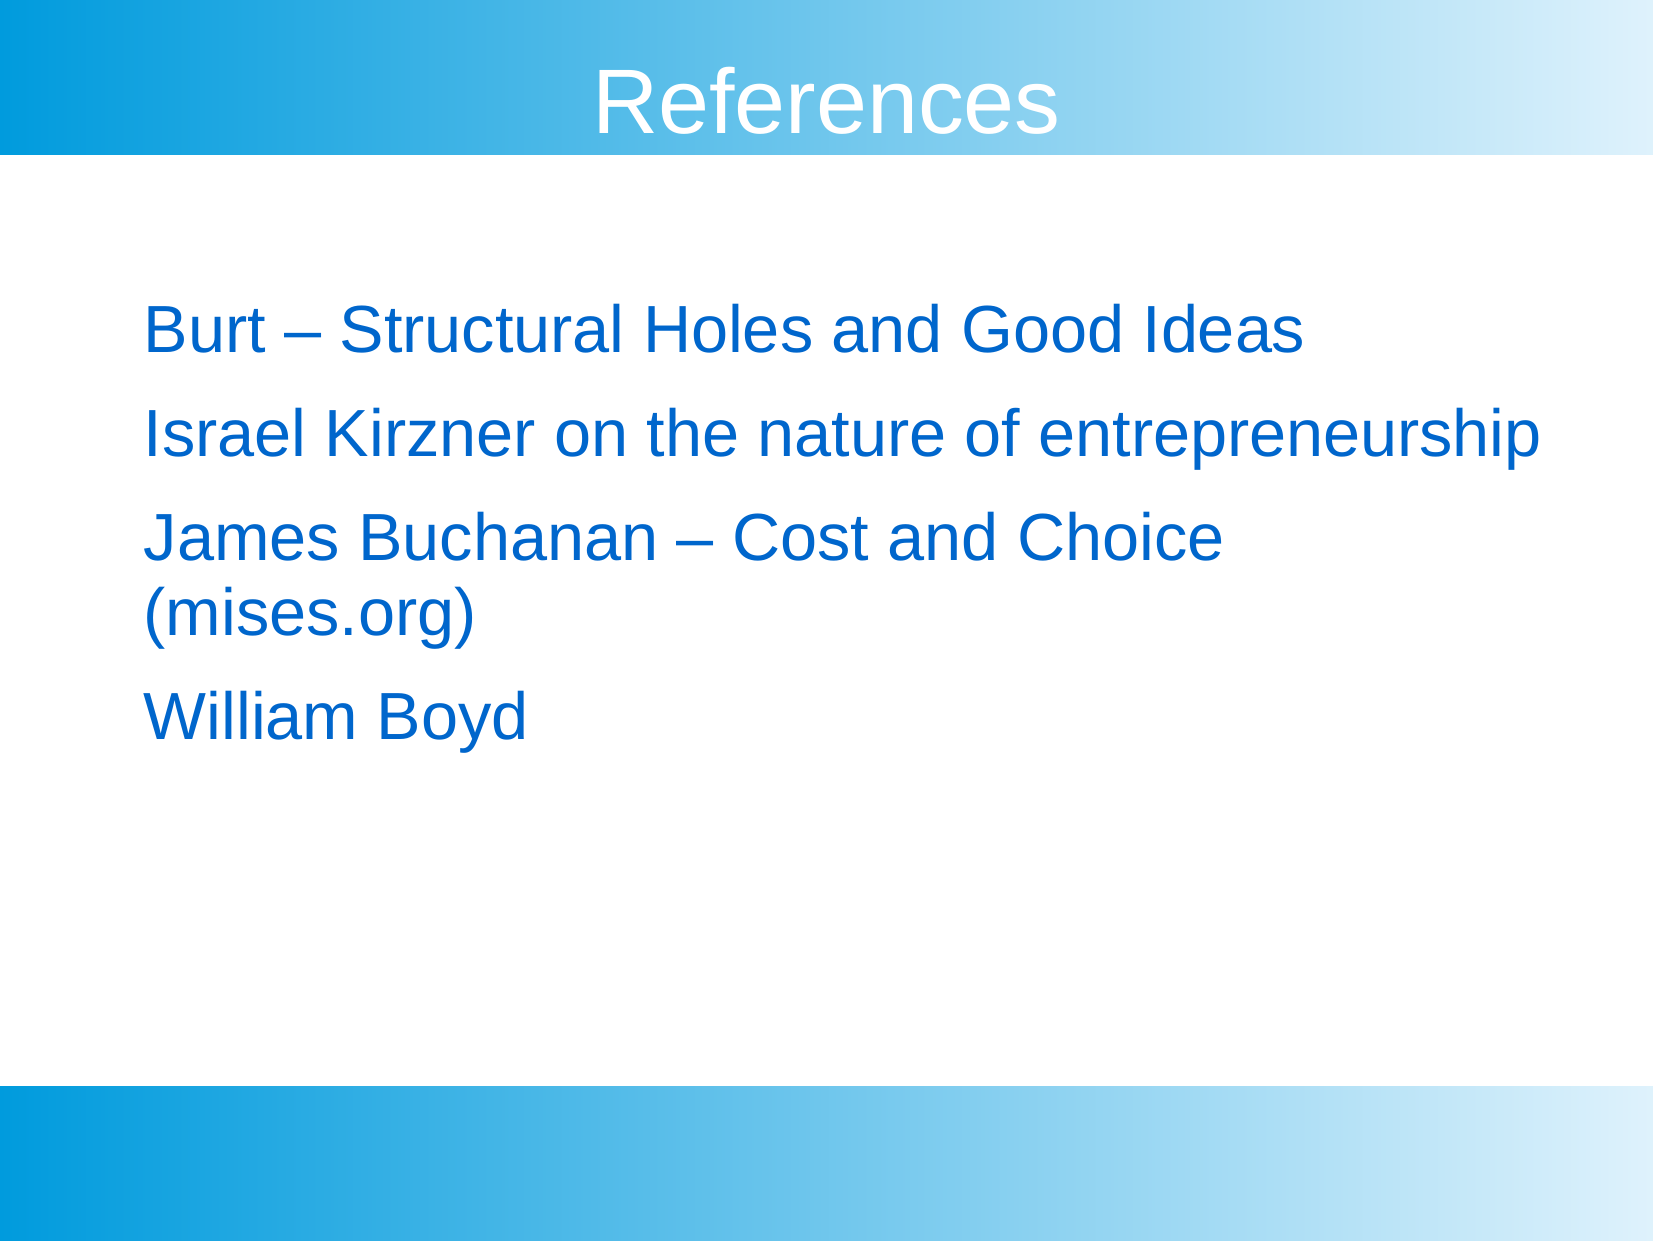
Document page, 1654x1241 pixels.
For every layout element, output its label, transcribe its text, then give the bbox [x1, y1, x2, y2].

title References [82, 49, 1571, 155]
list Burt – Structural Holes and Good Ideas Israel Kirzner on the nature of entrepreneurship James Buchanan – Cost and Choice (mises.org) William Boyd [72, 291, 1561, 1011]
